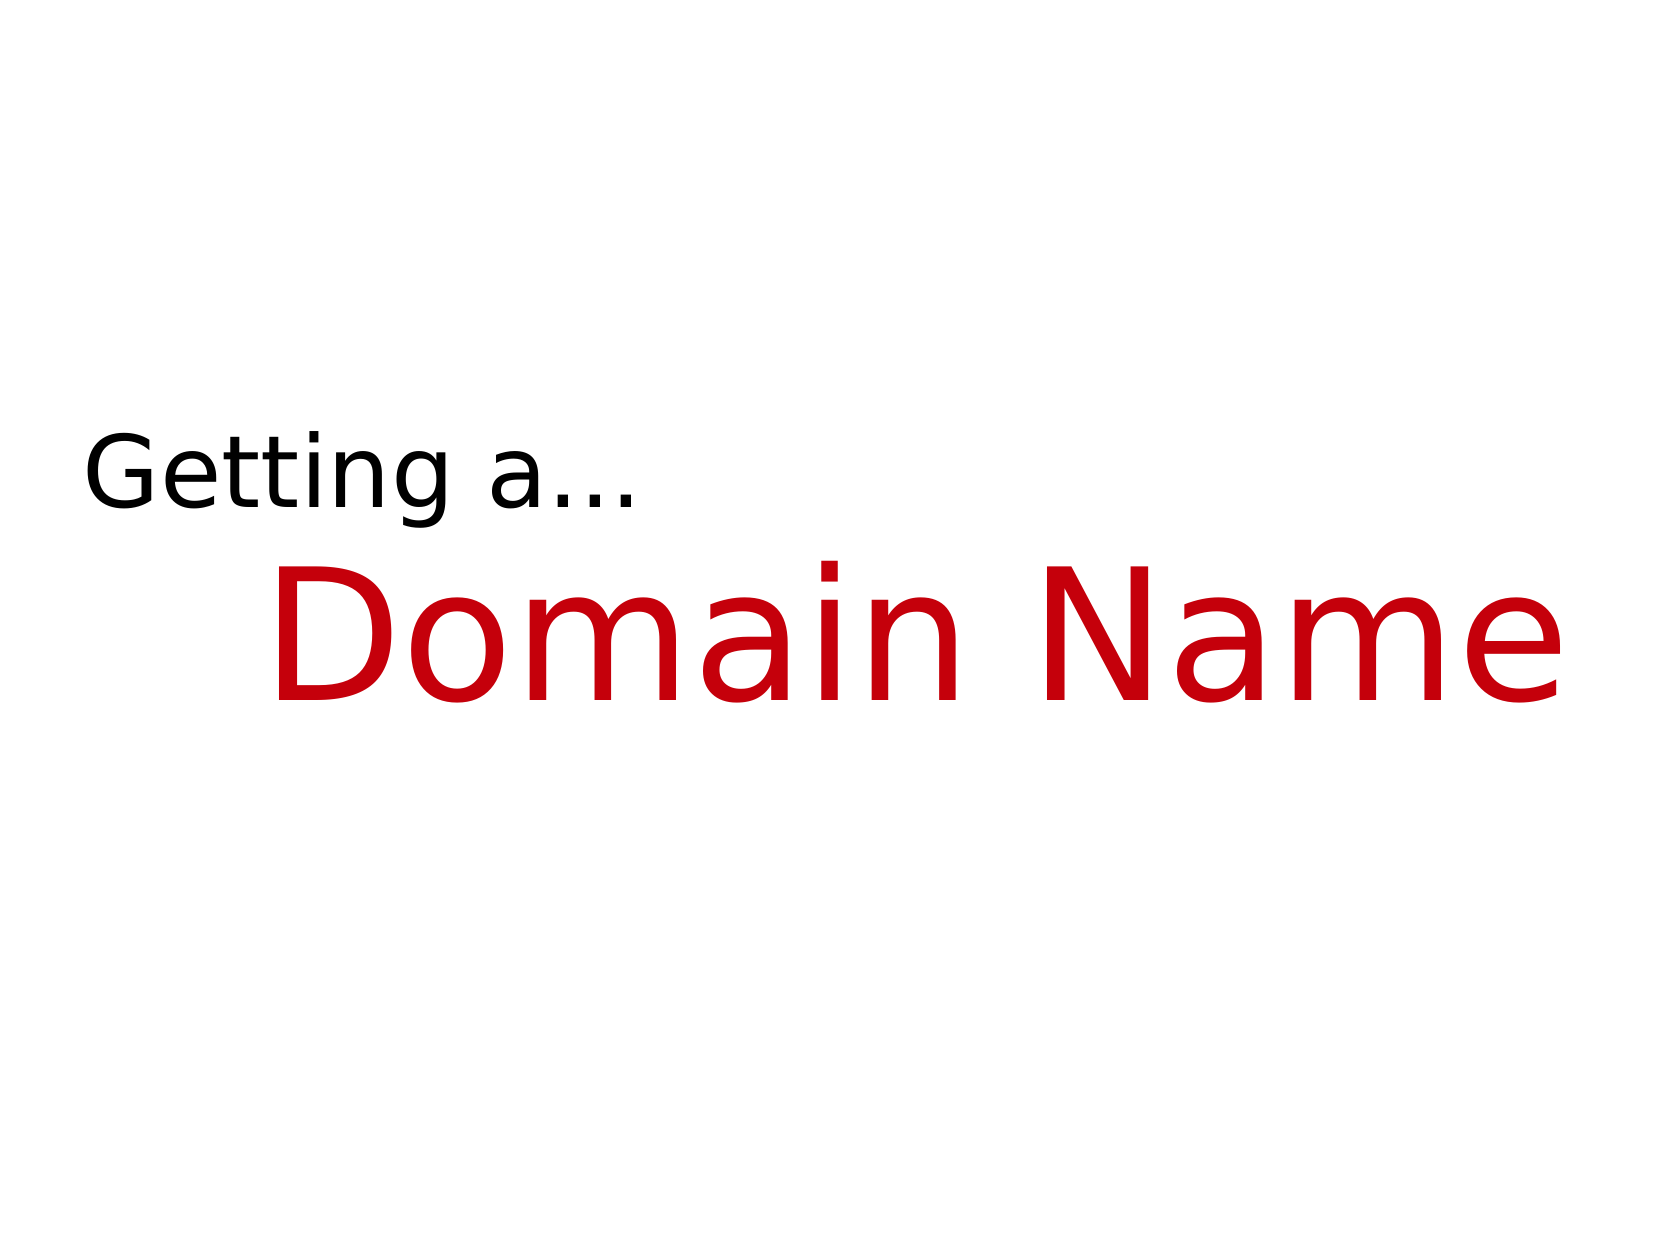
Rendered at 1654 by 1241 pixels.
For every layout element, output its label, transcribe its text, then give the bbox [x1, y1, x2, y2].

subtitle Getting a... Domain Name [82, 49, 1571, 1109]
